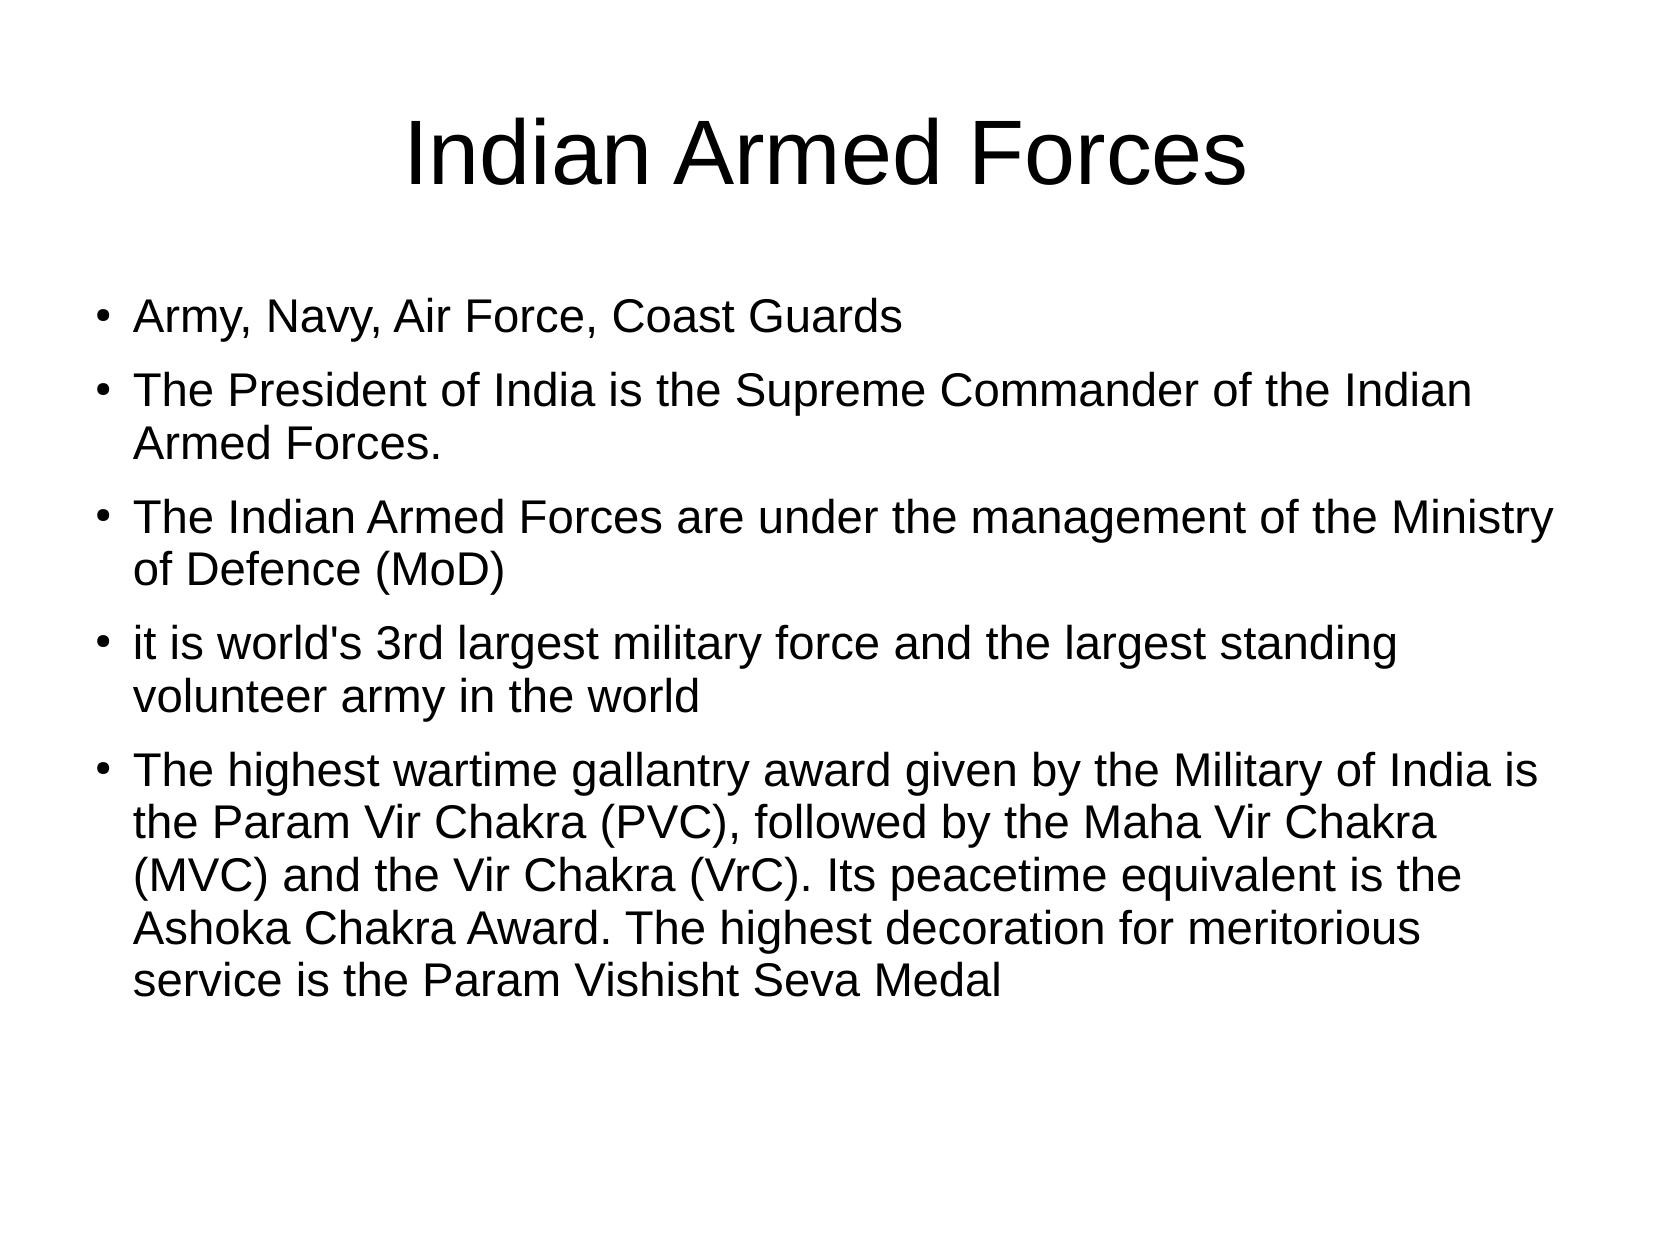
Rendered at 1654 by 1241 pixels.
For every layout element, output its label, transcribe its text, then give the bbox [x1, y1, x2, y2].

list Army, Navy, Air Force, Coast Guards The President of India is the Supreme Commander of the Indian Armed Forces. The Indian Armed Forces are under the management of the Ministry of Defence (MoD) it is world's 3rd largest military force and the largest standing volunteer army in the world The highest wartime gallantry award given by the Military of India is the Param Vir Chakra (PVC), followed by the Maha Vir Chakra (MVC) and the Vir Chakra (VrC). Its peacetime equivalent is the Ashoka Chakra Award. The highest decoration for meritorious service is the Param Vishisht Seva Medal [82, 290, 1571, 1010]
title Indian Armed Forces [82, 49, 1571, 257]
